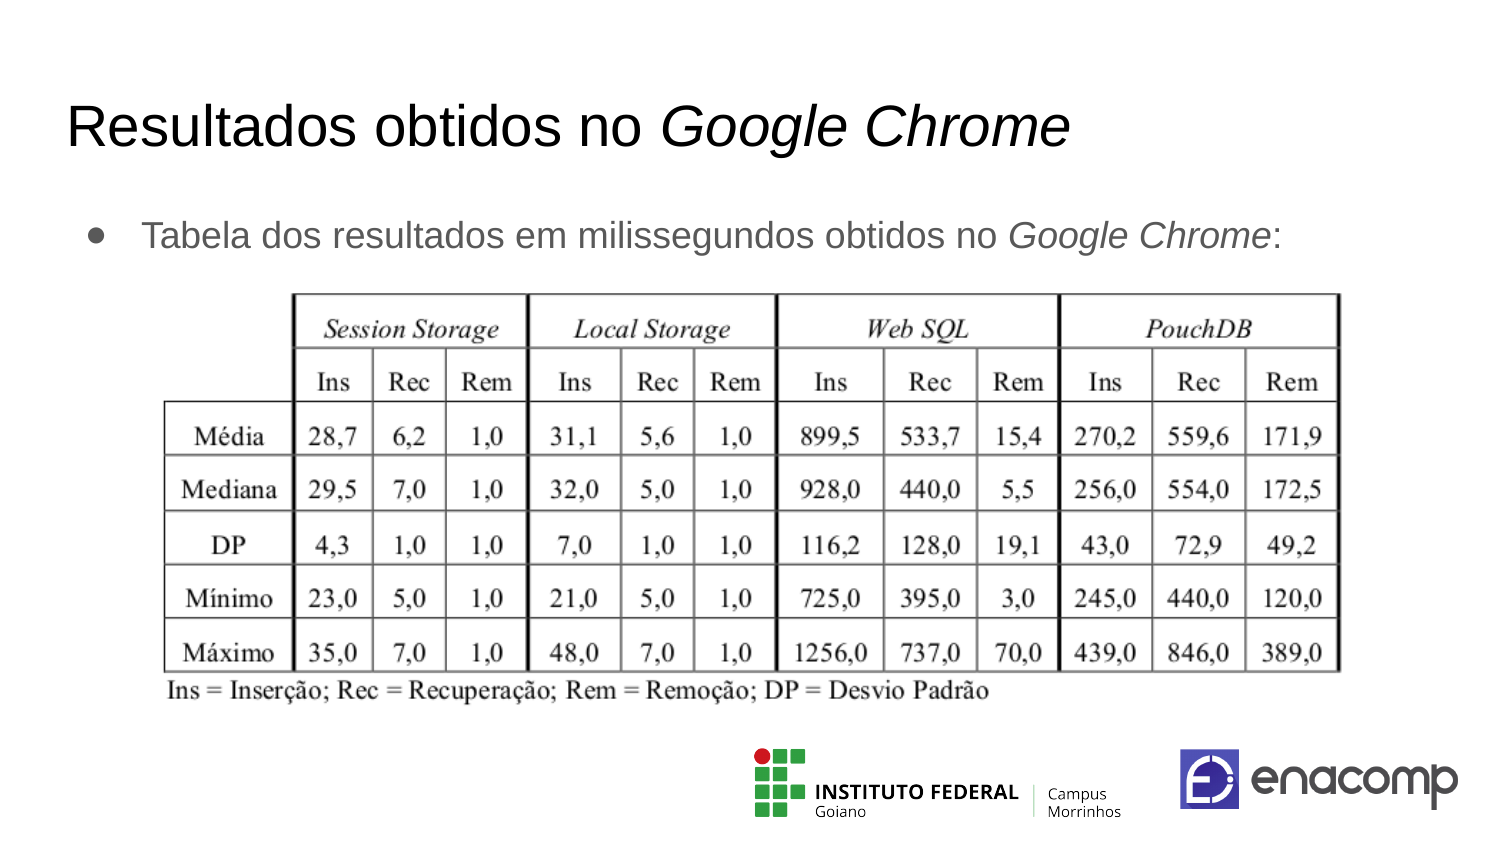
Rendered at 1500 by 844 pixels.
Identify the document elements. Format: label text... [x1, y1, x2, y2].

title Resultados obtidos no Google Chrome [51, 72, 1449, 167]
list Tabela dos resultados em milissegundos obtidos no Google Chrome: [51, 189, 1449, 750]
picture [144, 282, 1356, 844]
picture [1180, 749, 1458, 810]
